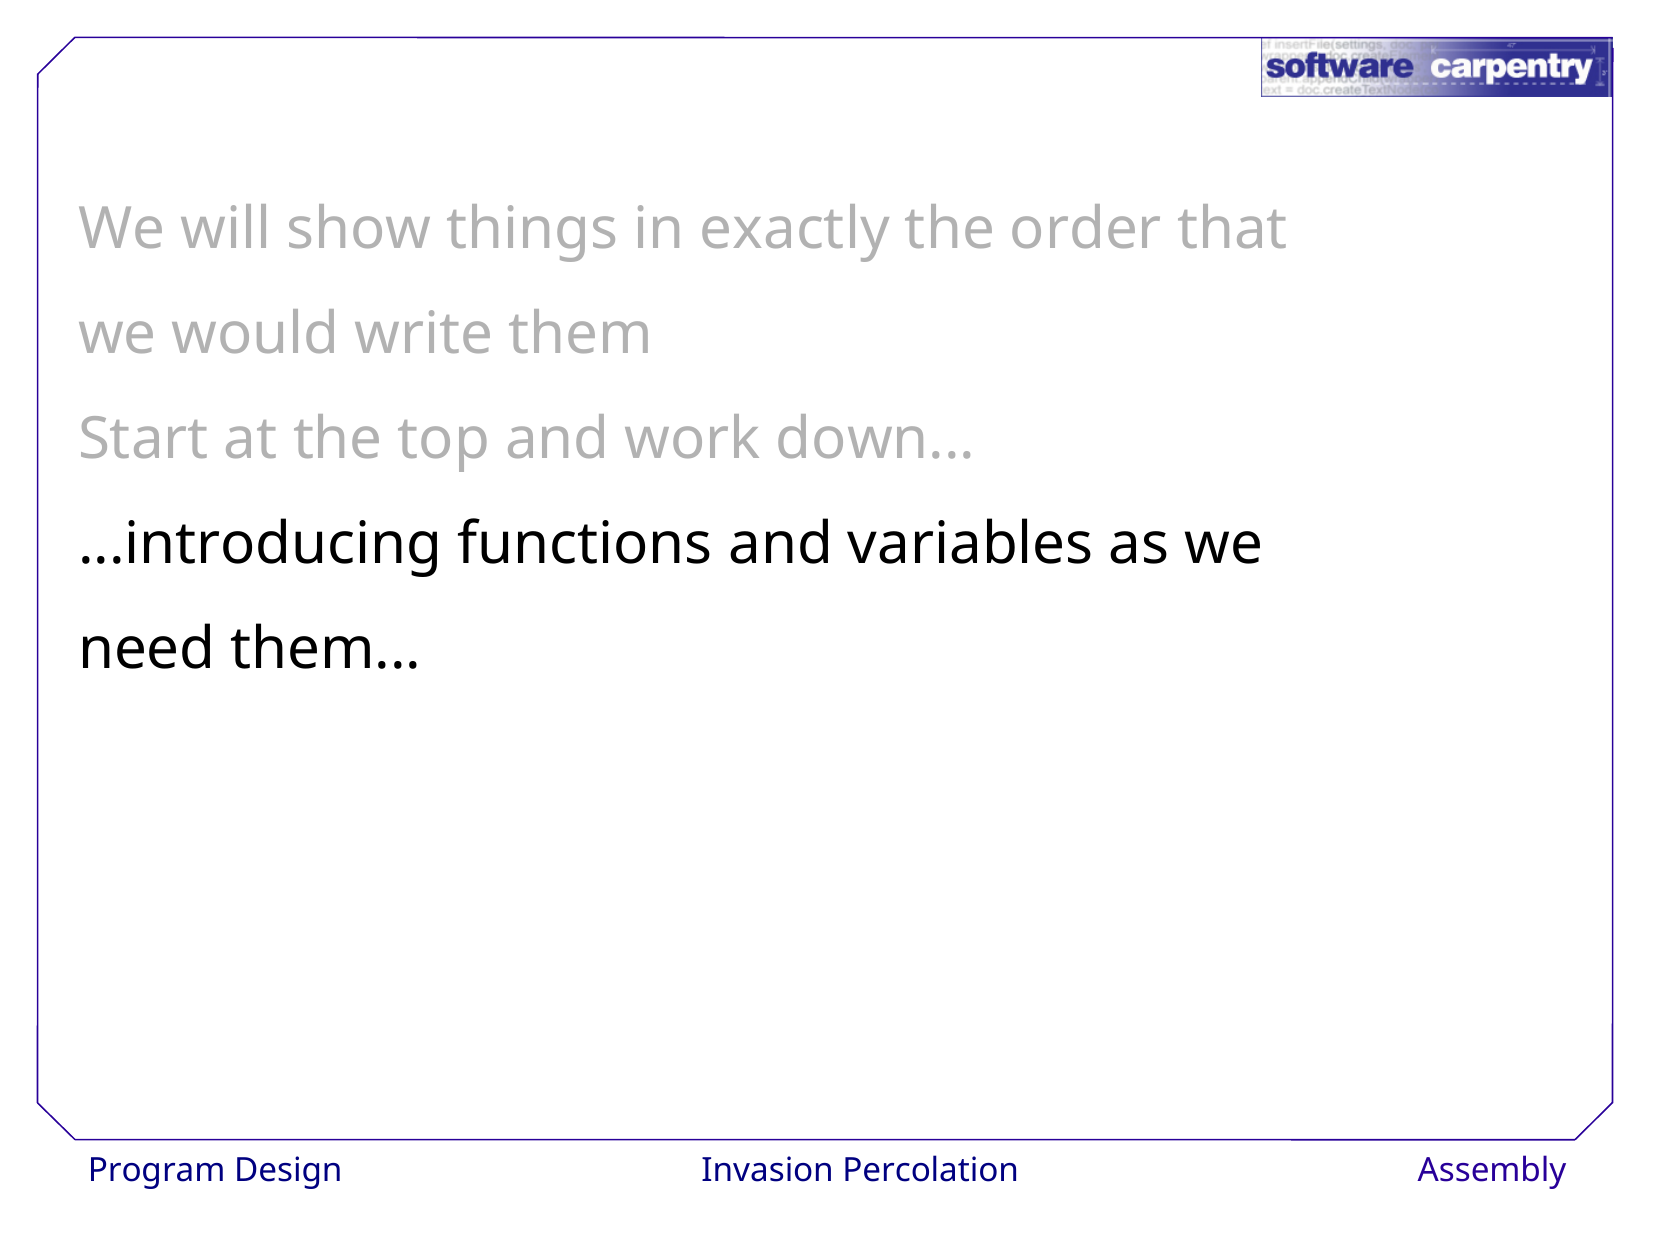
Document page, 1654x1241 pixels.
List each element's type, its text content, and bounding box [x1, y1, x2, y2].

picture [1261, 39, 1613, 97]
text_box We will show things in exactly the order that we would write them Start at the top and work down... ...introducing functions and variables as we need them... [63, 147, 1453, 688]
